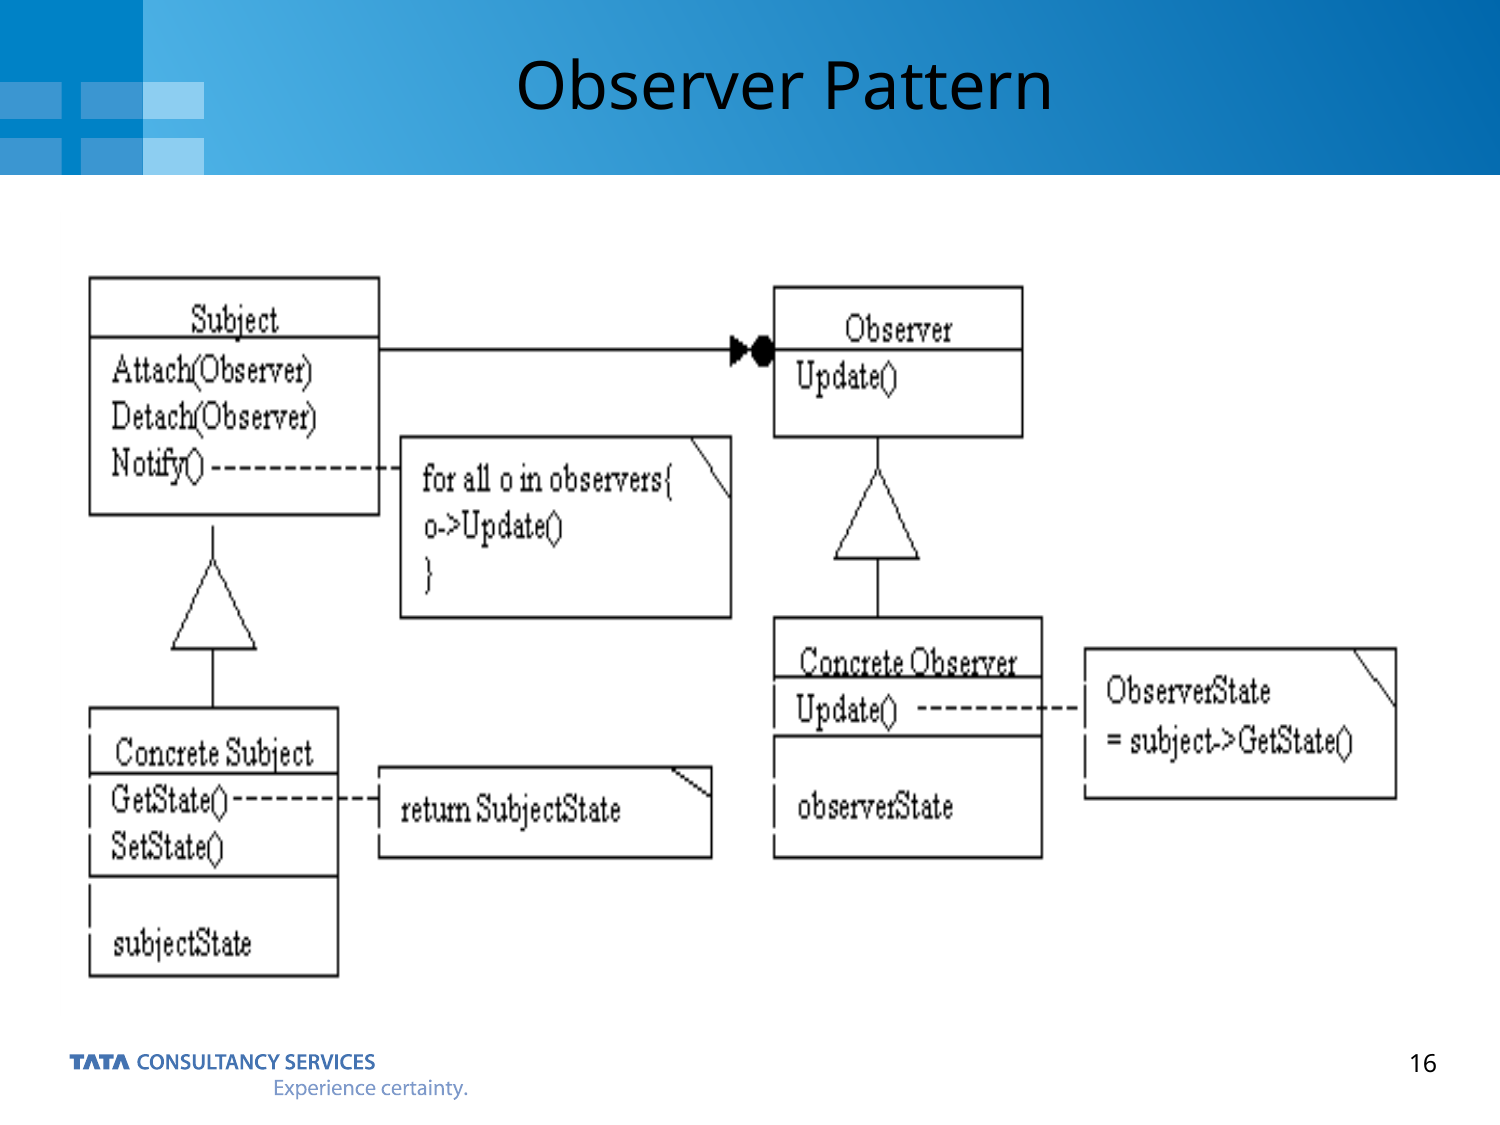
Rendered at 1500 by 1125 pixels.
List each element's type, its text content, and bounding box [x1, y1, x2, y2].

picture [59, 212, 1430, 1016]
text_box Observer Pattern [224, 11, 1347, 154]
